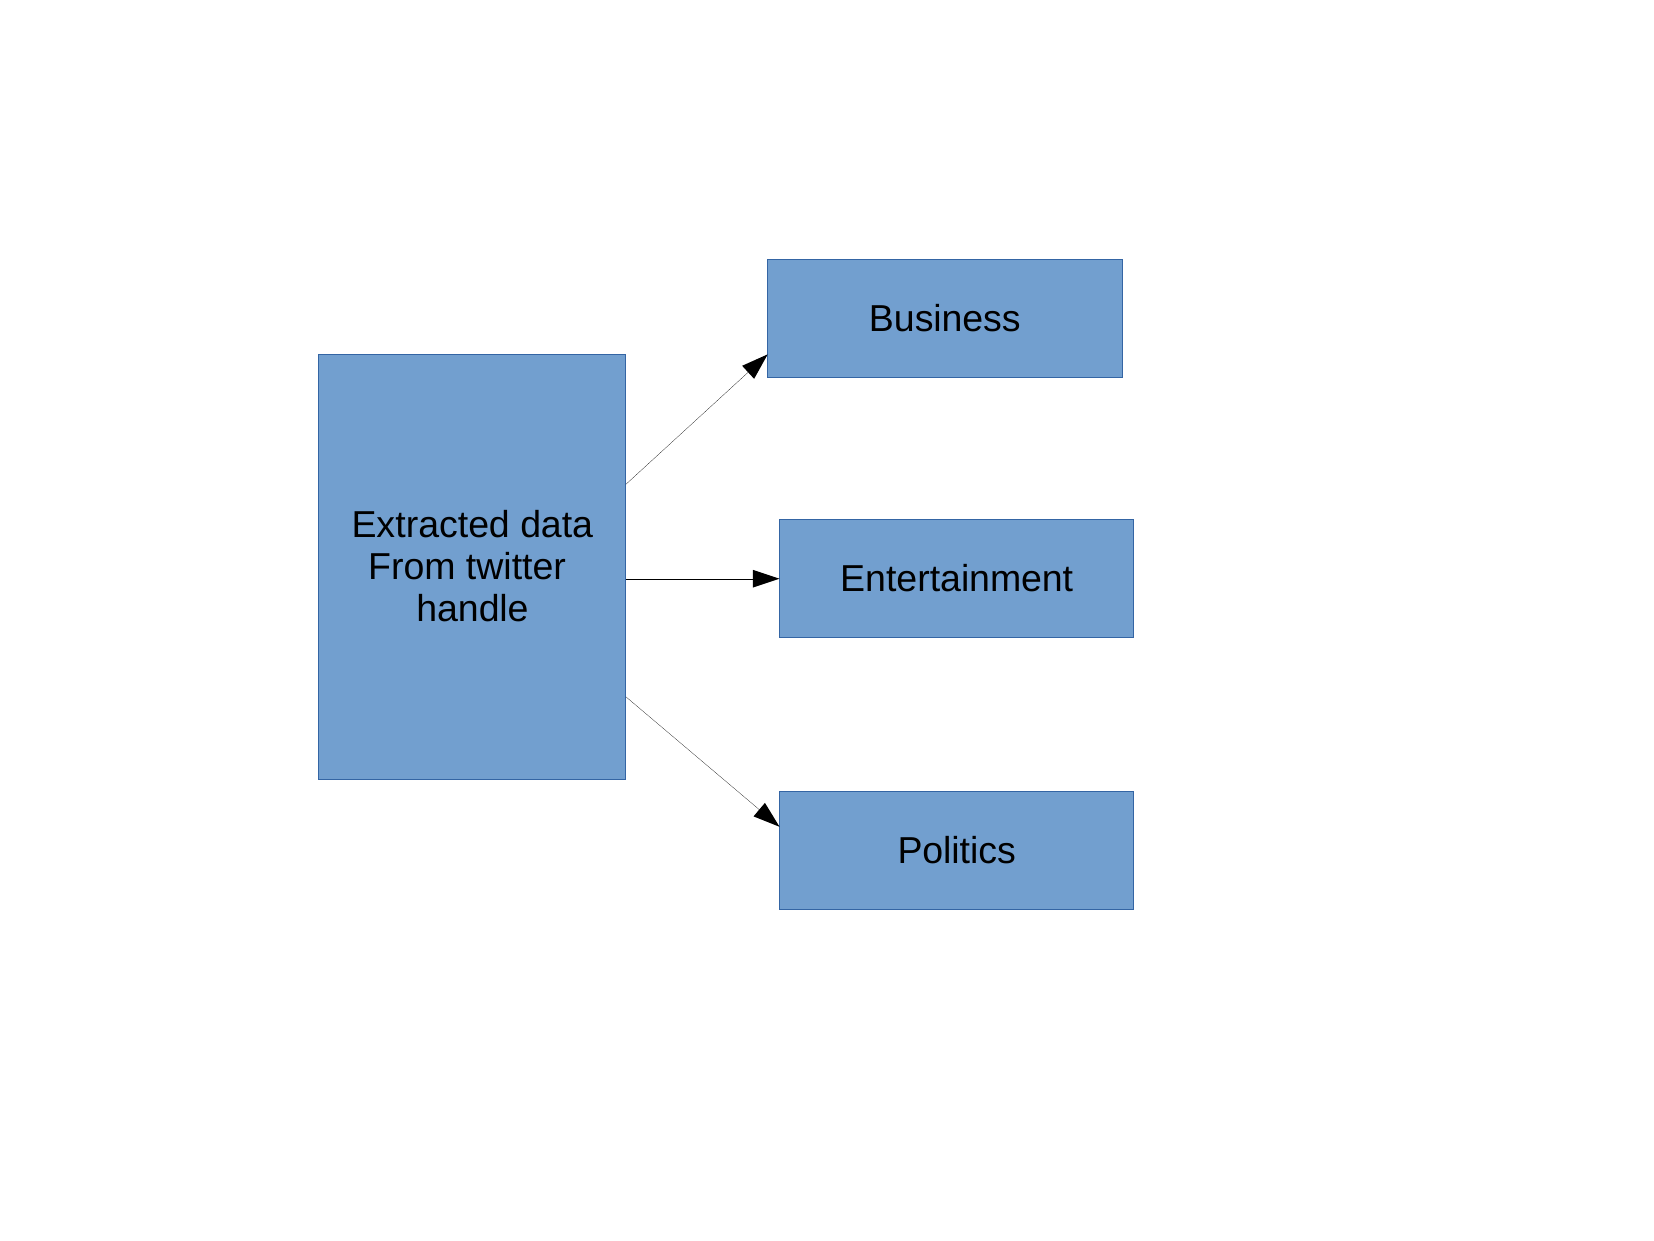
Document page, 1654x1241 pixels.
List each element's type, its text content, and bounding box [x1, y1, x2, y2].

text_box Business [767, 259, 1123, 378]
text_box Extracted data From twitter handle [318, 354, 626, 780]
text_box Entertainment [779, 519, 1134, 638]
text_box Politics [779, 791, 1134, 910]
